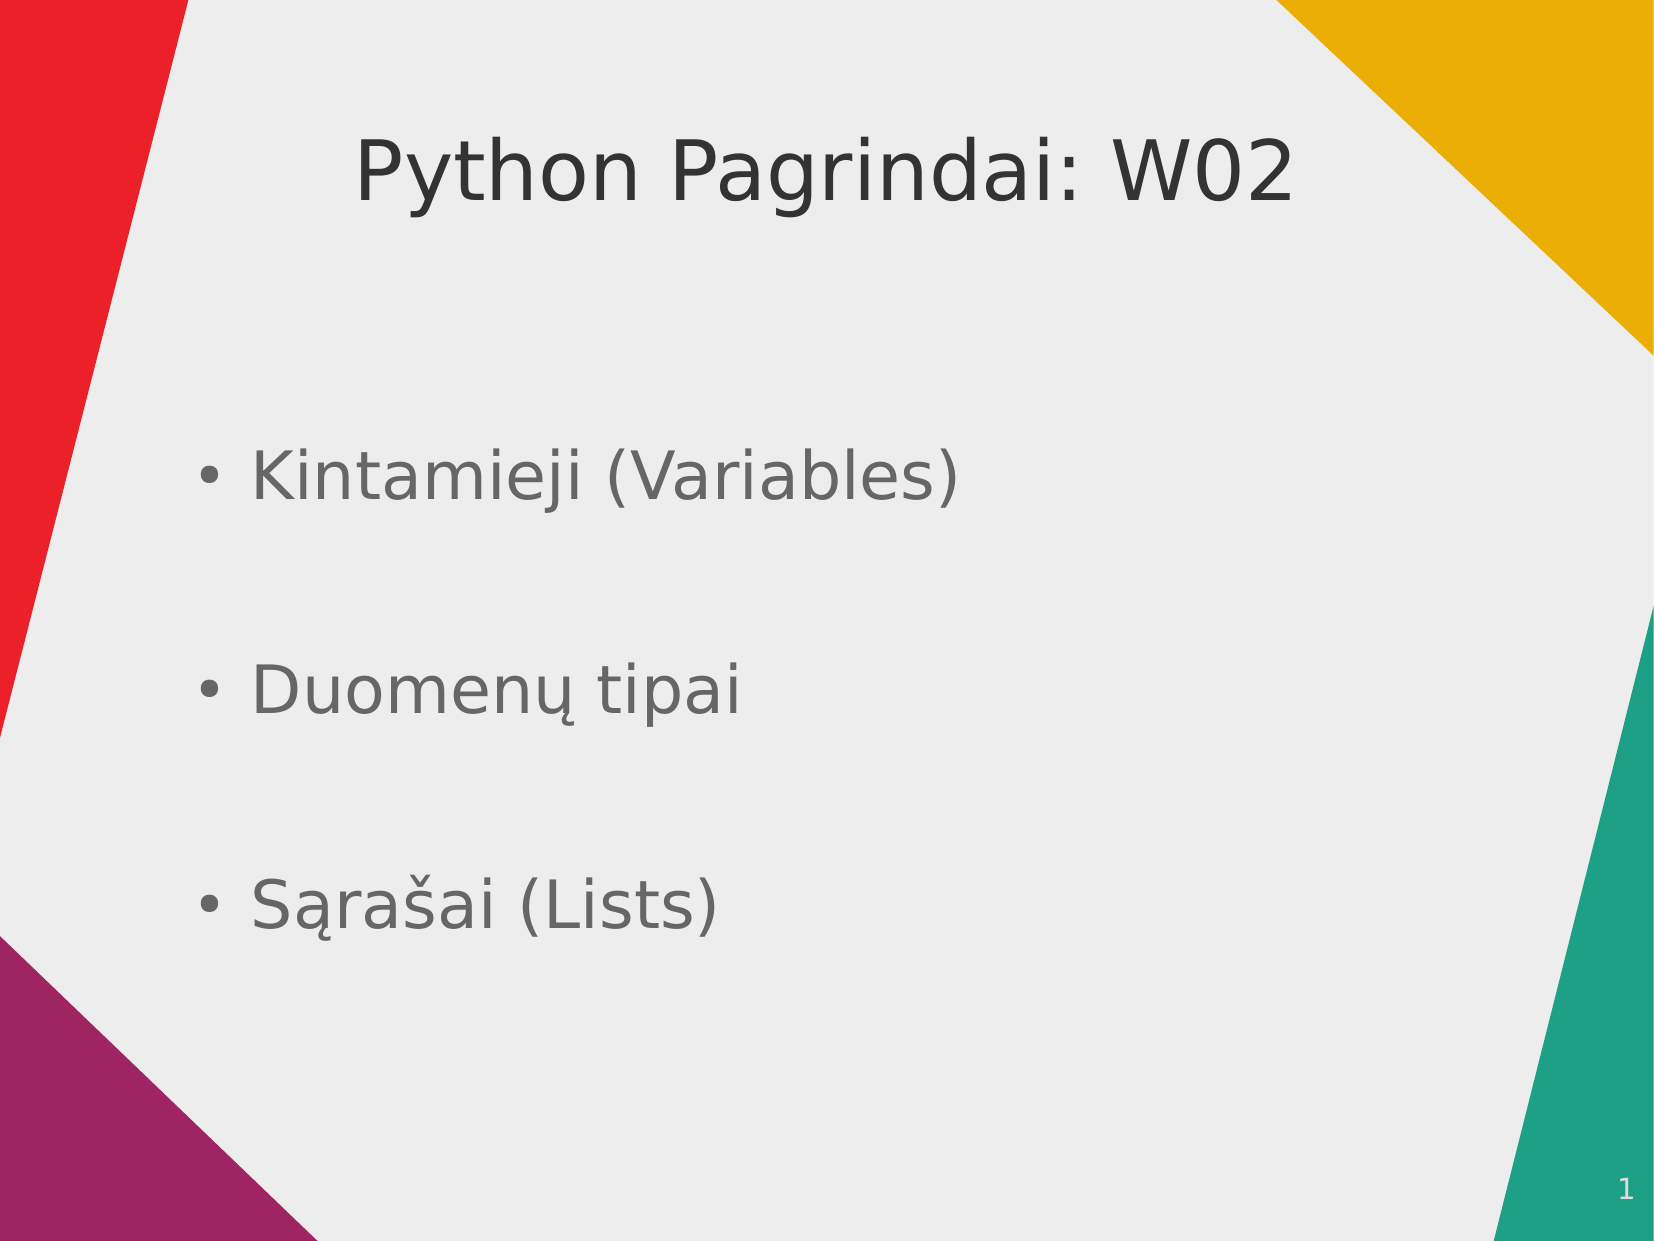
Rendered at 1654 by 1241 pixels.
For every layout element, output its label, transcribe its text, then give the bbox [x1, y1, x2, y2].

list Kintamieji (Variables) Duomenų tipai Sąrašai (Lists) [180, 330, 1456, 1033]
title Python Pagrindai: W02 [114, 73, 1539, 271]
